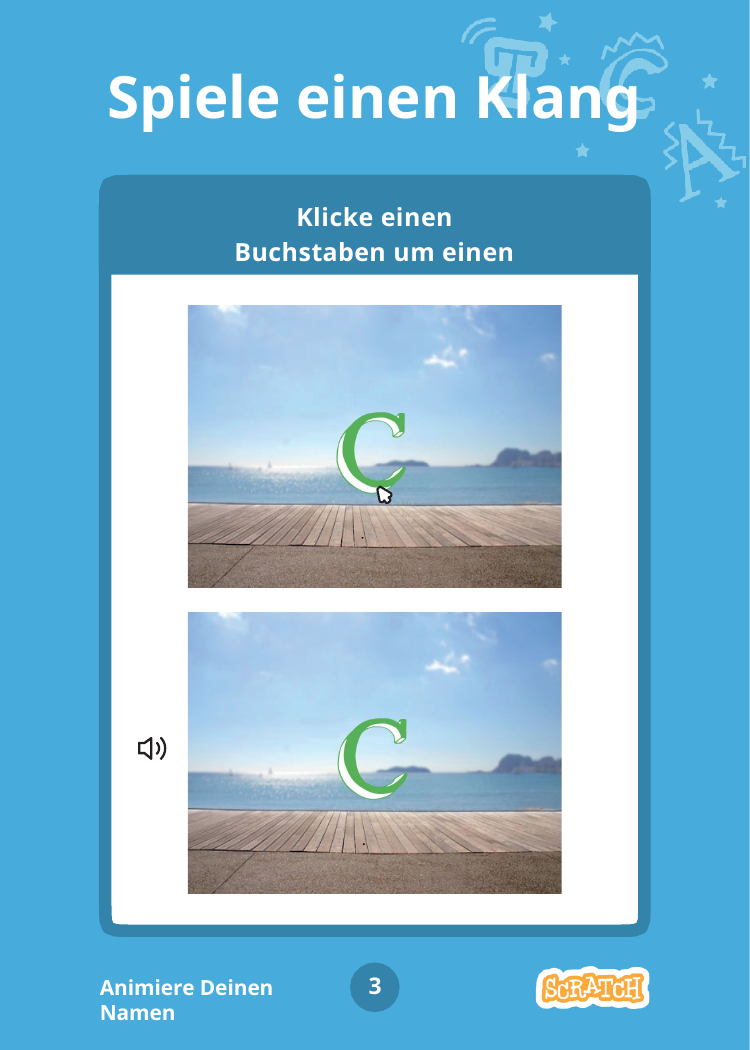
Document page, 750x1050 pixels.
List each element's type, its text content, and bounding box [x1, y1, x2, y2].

text_box 3 [366, 971, 383, 1000]
text_box [0, 0, 750, 1050]
text_box Animiere Deinen Namen [97, 974, 331, 1000]
text_box Klicke einen Buchstaben um einen Klang zu spielen. [217, 236, 532, 257]
text_box Spiele einen Klang [35, 43, 715, 236]
